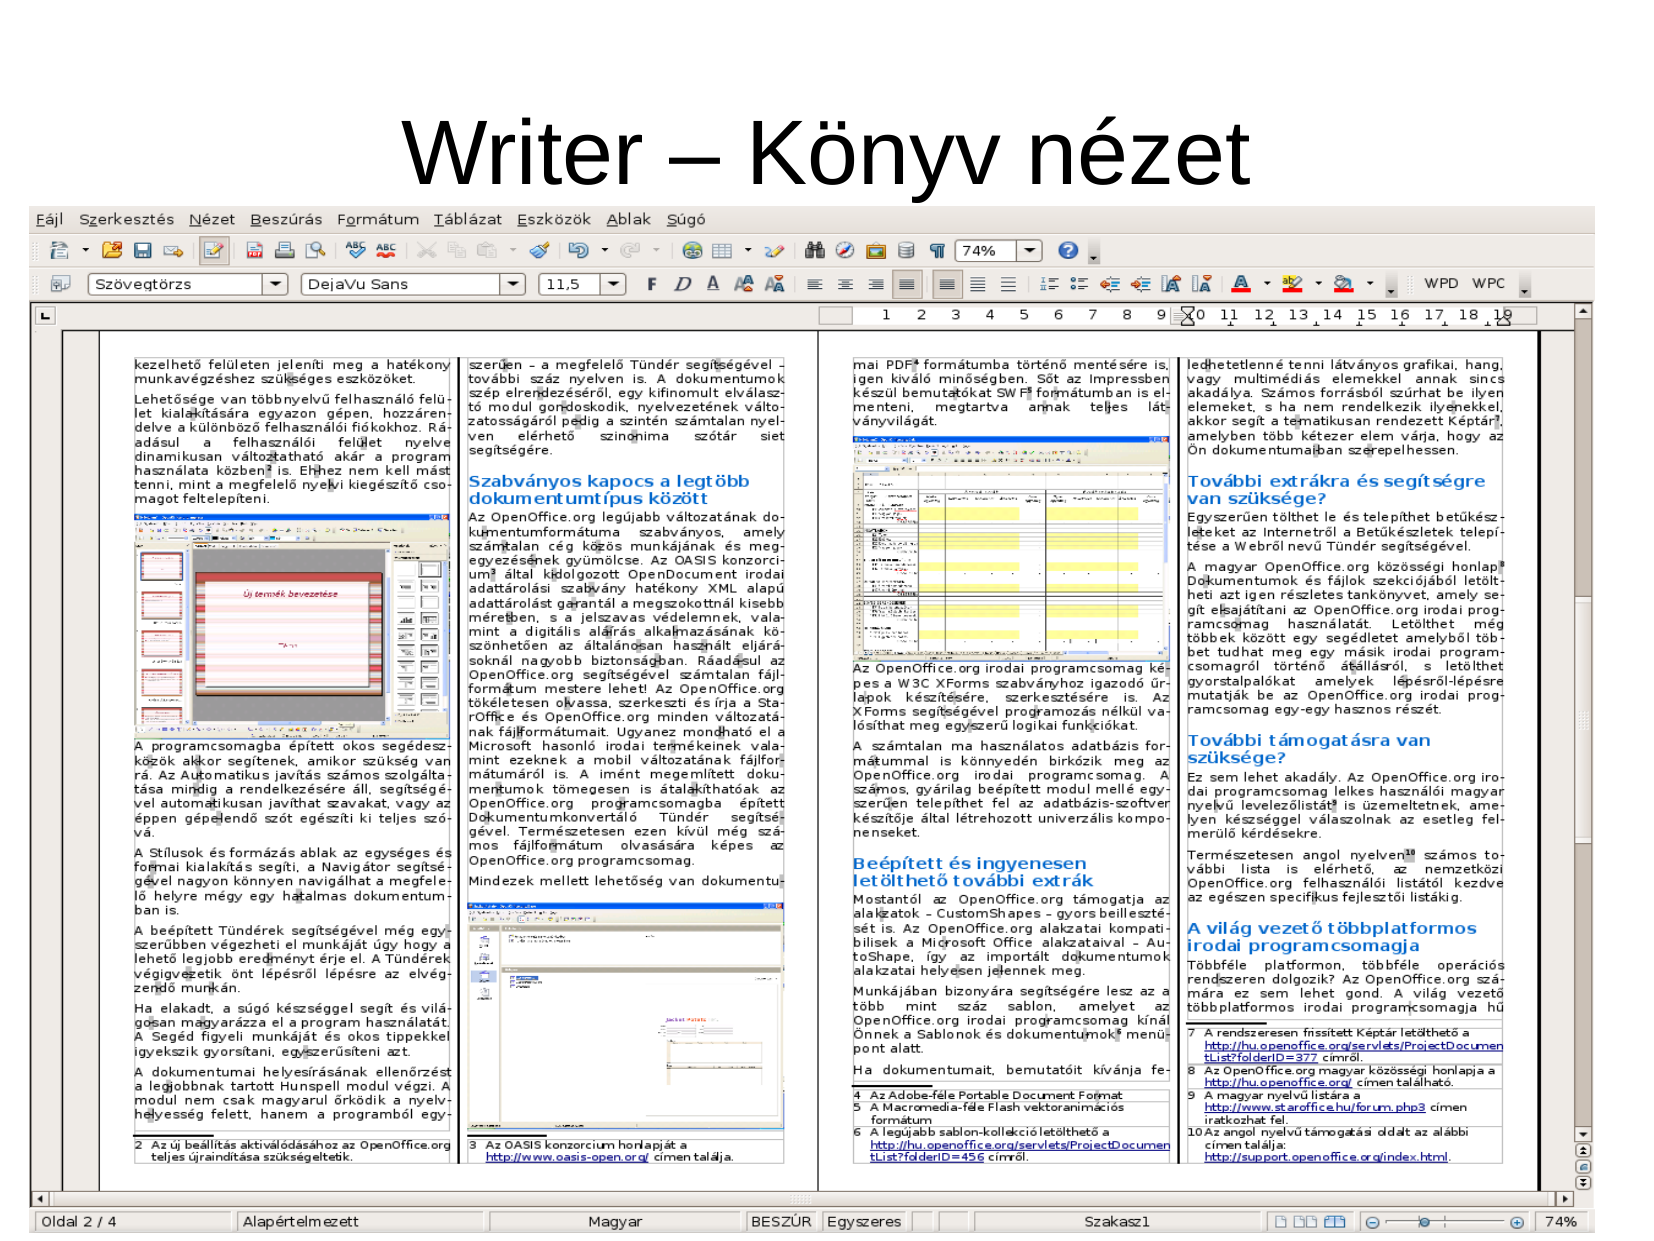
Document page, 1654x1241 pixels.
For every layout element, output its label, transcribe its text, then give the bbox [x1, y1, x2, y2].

title Writer – Könyv nézet [82, 56, 1571, 206]
picture [29, 206, 1595, 1233]
